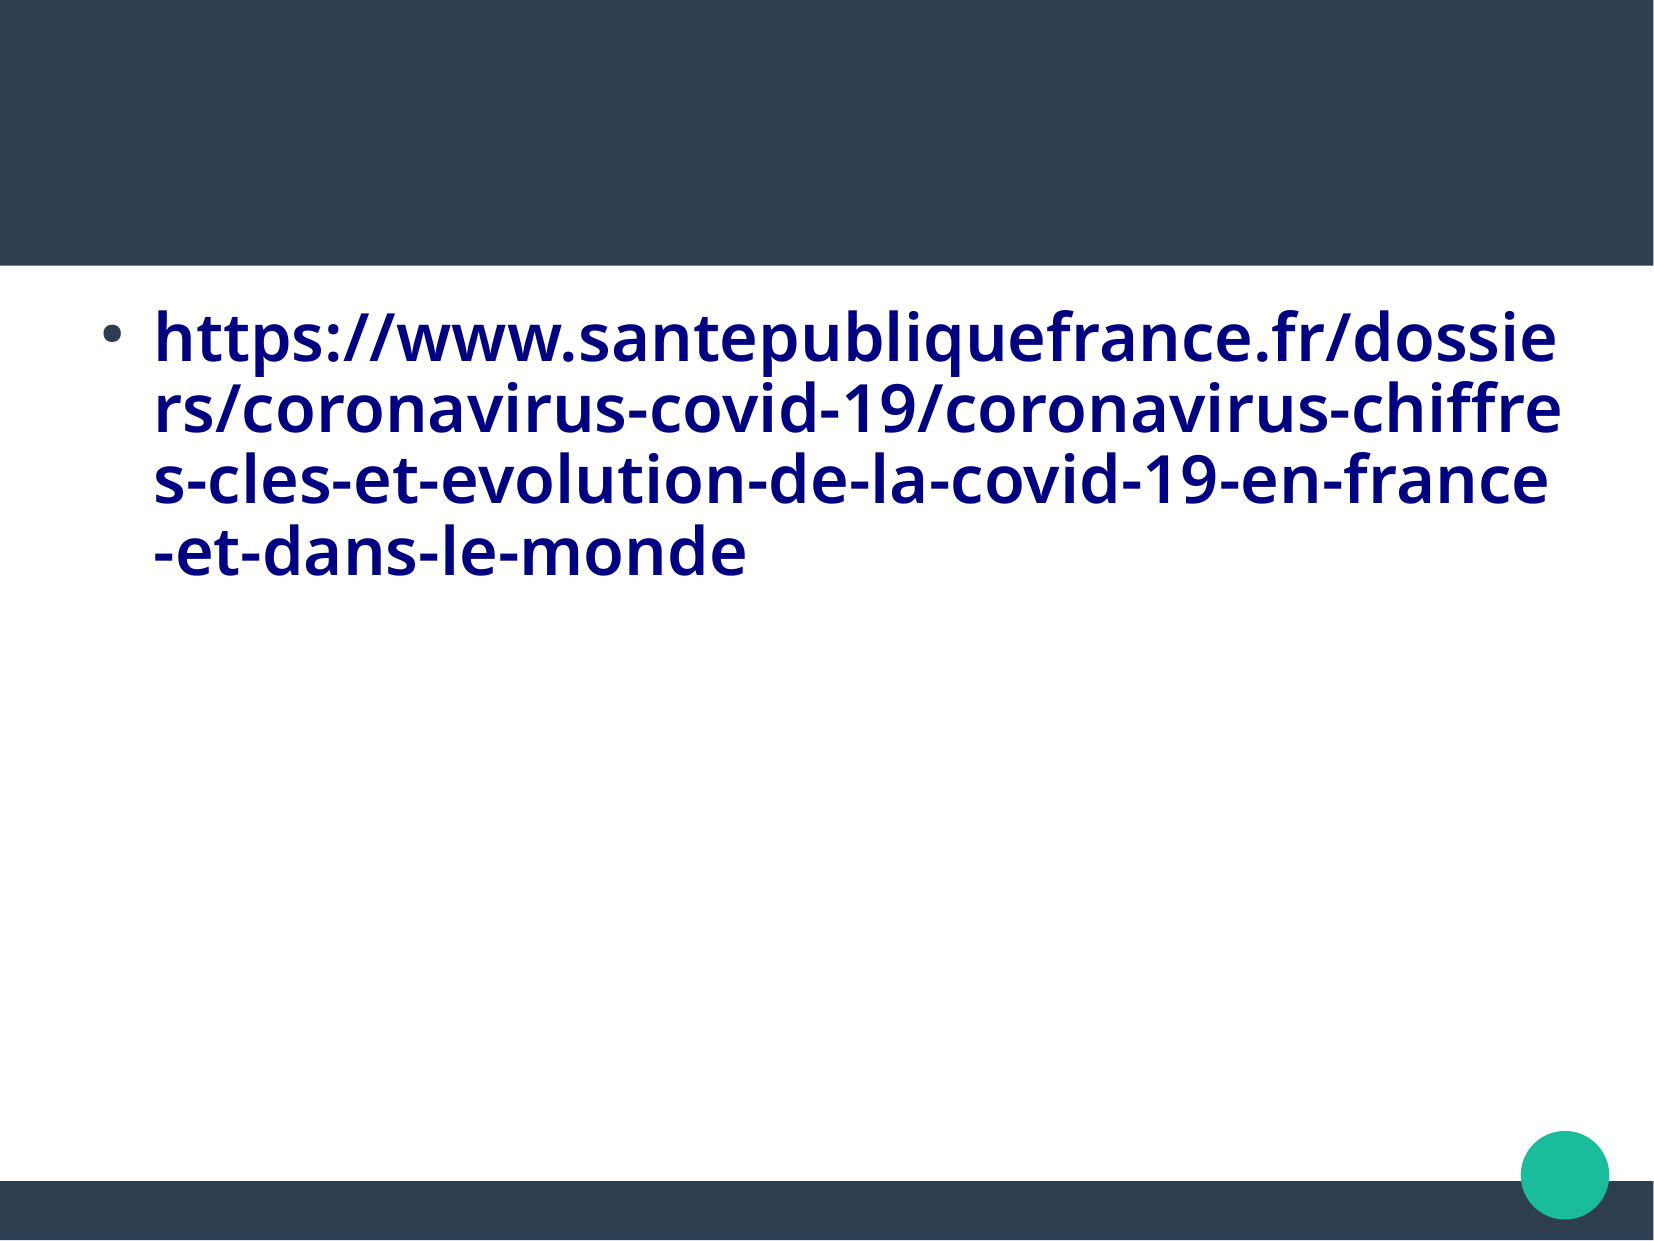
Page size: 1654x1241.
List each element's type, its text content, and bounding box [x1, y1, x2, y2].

list https://www.santepubliquefrance.fr/dossiers/coronavirus-covid-19/coronavirus-chiffres-cles-et-evolution-de-la-covid-19-en-france-et-dans-le-monde [82, 290, 1571, 1010]
